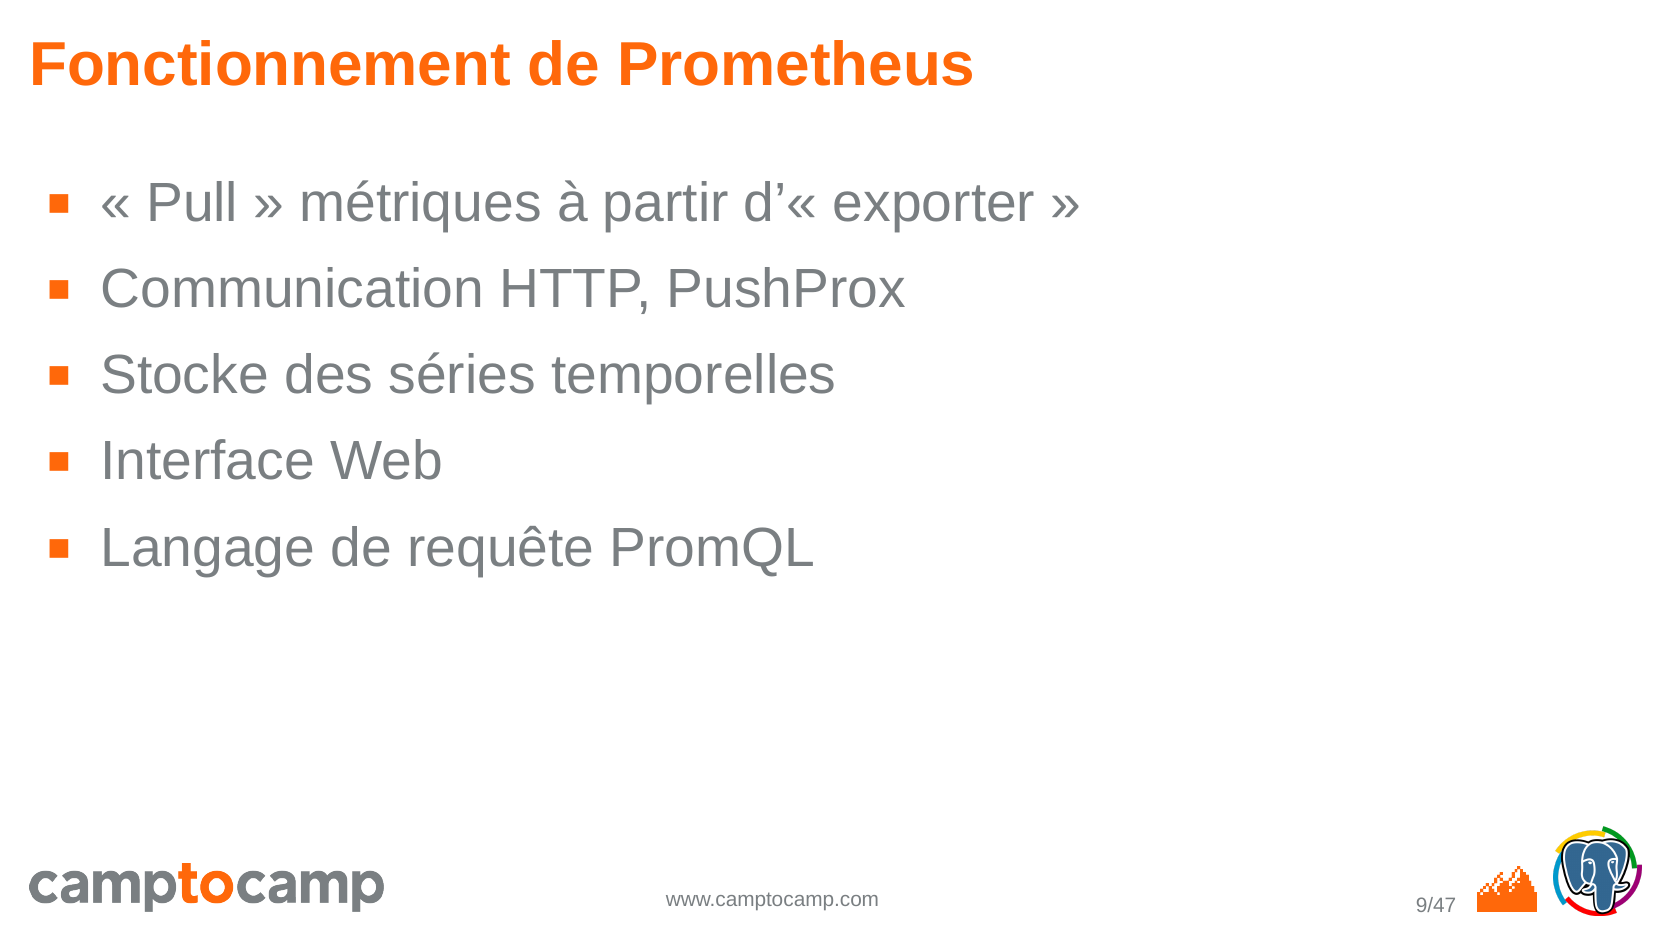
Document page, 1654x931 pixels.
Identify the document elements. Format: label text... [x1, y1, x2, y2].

picture [1553, 826, 1642, 916]
picture [1477, 866, 1537, 912]
title Fonctionnement de Prometheus [29, 29, 1625, 156]
picture [29, 863, 384, 912]
list « Pull » métriques à partir d’« exporter » Communication HTTP, PushProx Stocke des séries temporelles Interface Web Langage de requête PromQL [29, 171, 1625, 827]
